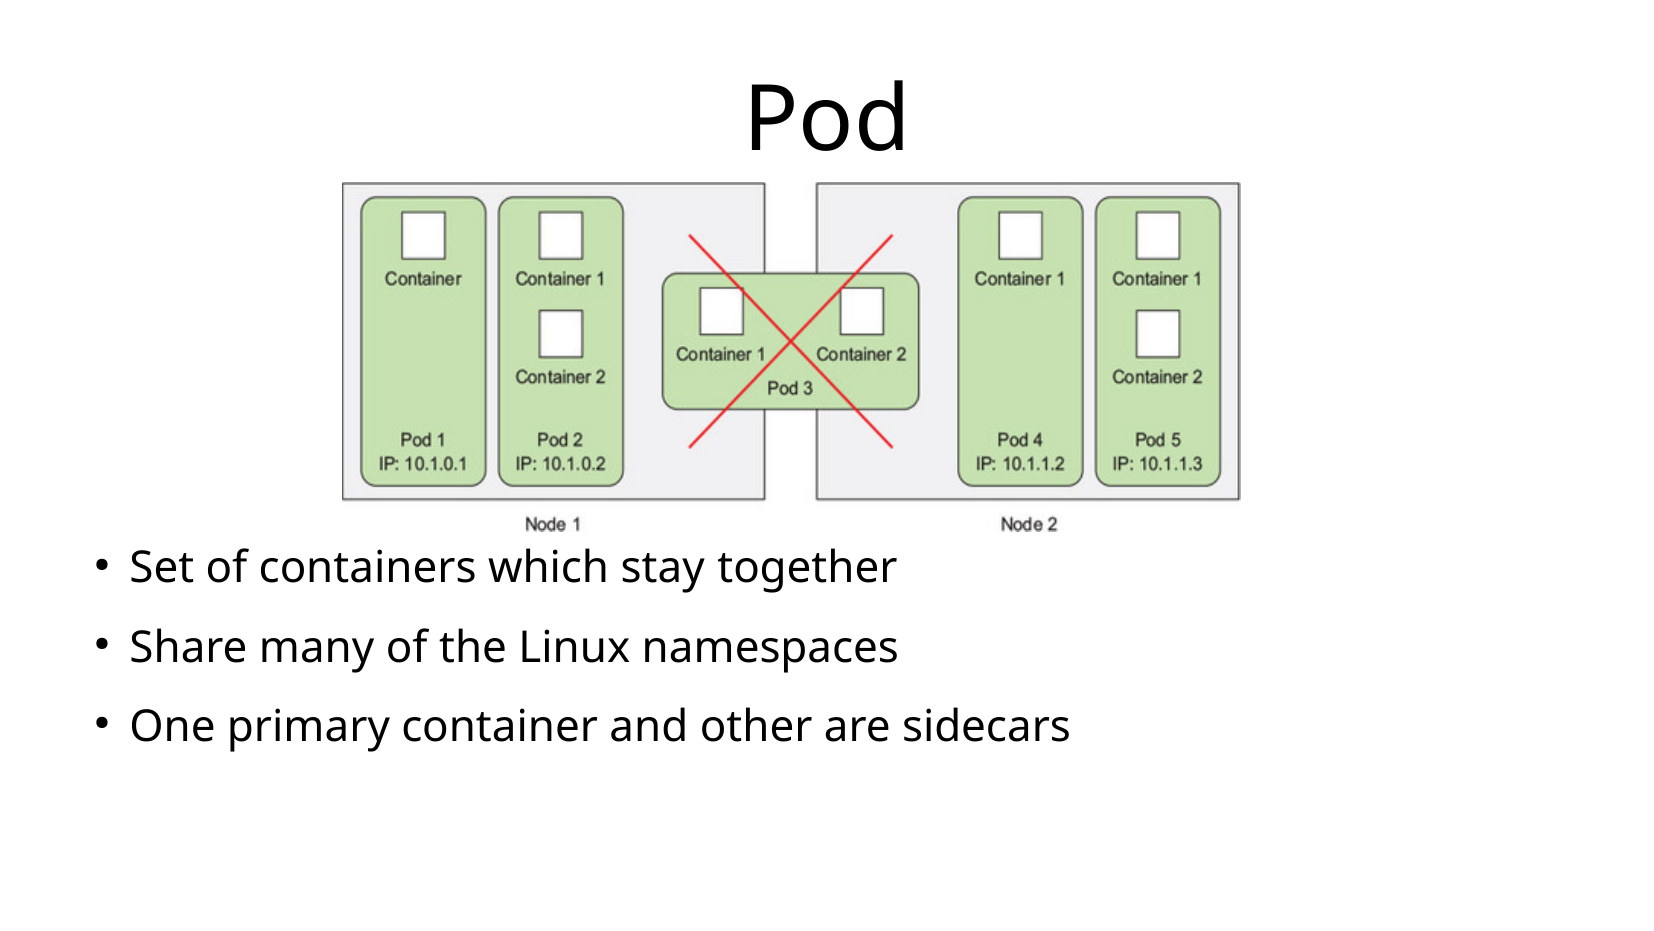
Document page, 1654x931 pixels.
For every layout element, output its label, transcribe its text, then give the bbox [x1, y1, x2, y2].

list Set of containers which stay together Share many of the Linux namespaces One primary container and other are sidecars [82, 217, 1571, 758]
picture [342, 182, 1241, 532]
title Pod [82, 37, 1571, 193]
